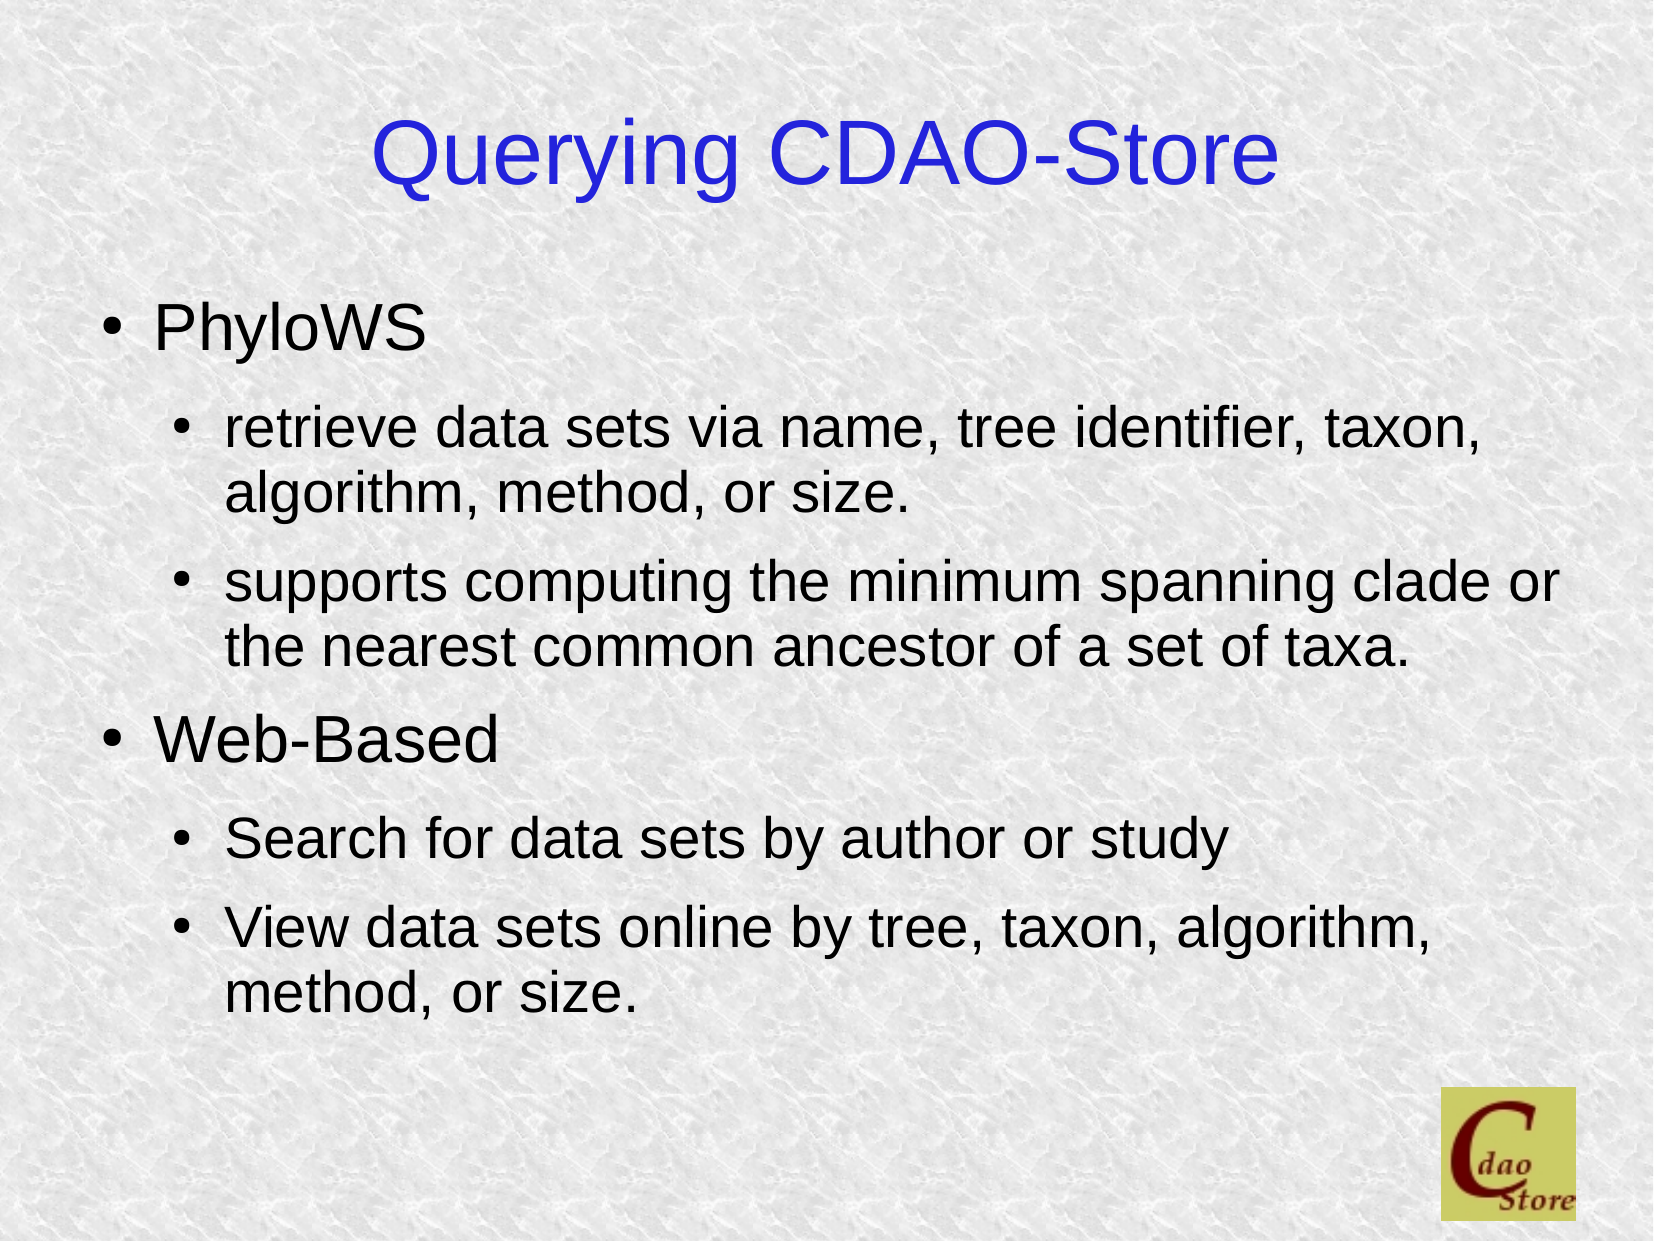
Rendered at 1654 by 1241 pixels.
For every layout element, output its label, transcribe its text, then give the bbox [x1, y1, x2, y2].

list PhyloWS retrieve data sets via name, tree identifier, taxon, algorithm, method, or size. supports computing the minimum spanning clade or the nearest common ancestor of a set of taxa. Web-Based Search for data sets by author or study View data sets online by tree, taxon, algorithm, method, or size. [82, 290, 1571, 1109]
picture [0, 0, 1654, 1241]
title Querying CDAO-Store [82, 49, 1571, 257]
